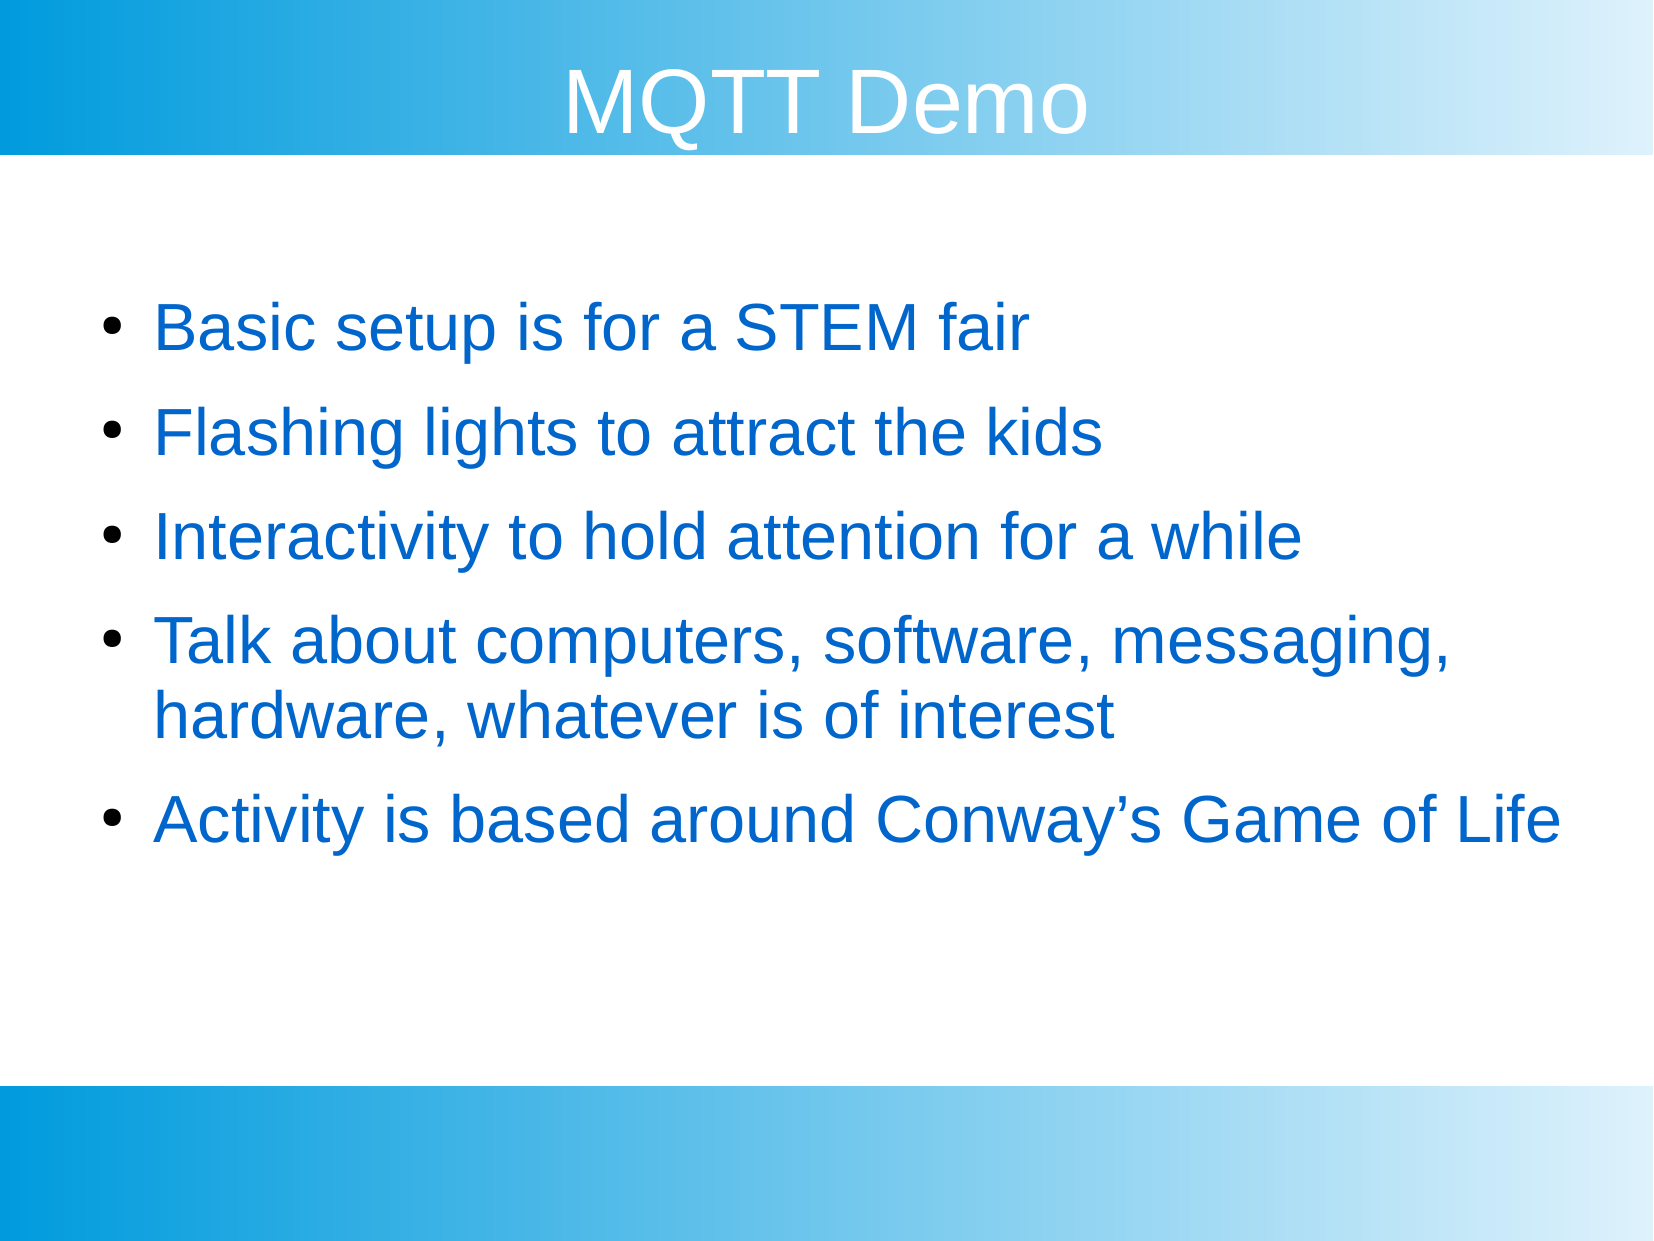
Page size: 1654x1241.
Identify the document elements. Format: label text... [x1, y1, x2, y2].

list Basic setup is for a STEM fair Flashing lights to attract the kids Interactivity to hold attention for a while Talk about computers, software, messaging, hardware, whatever is of interest Activity is based around Conway’s Game of Life [82, 290, 1571, 1010]
title MQTT Demo [82, 49, 1571, 155]
